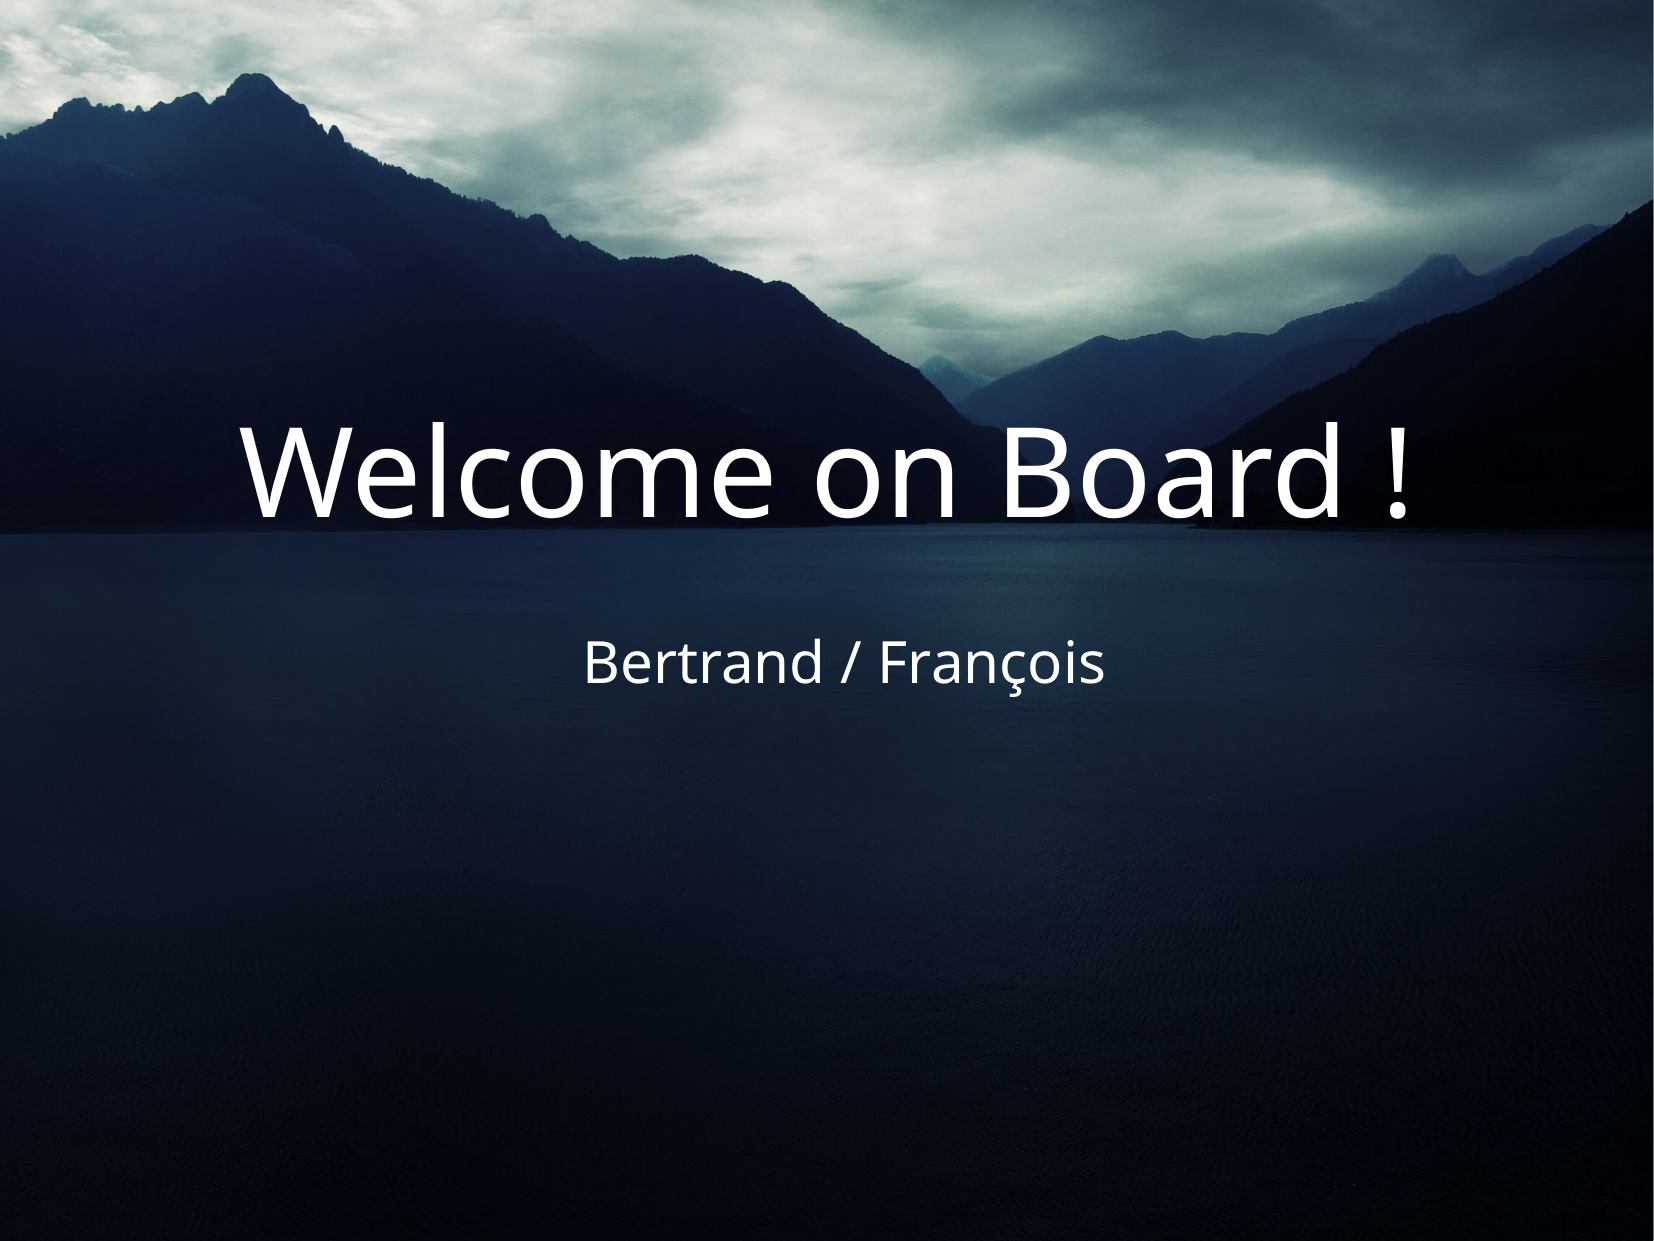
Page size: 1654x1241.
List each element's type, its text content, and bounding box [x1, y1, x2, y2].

text_box Bertrand / François [389, 614, 1300, 695]
picture [0, 0, 1654, 1241]
title Welcome on Board ! [82, 365, 1571, 573]
